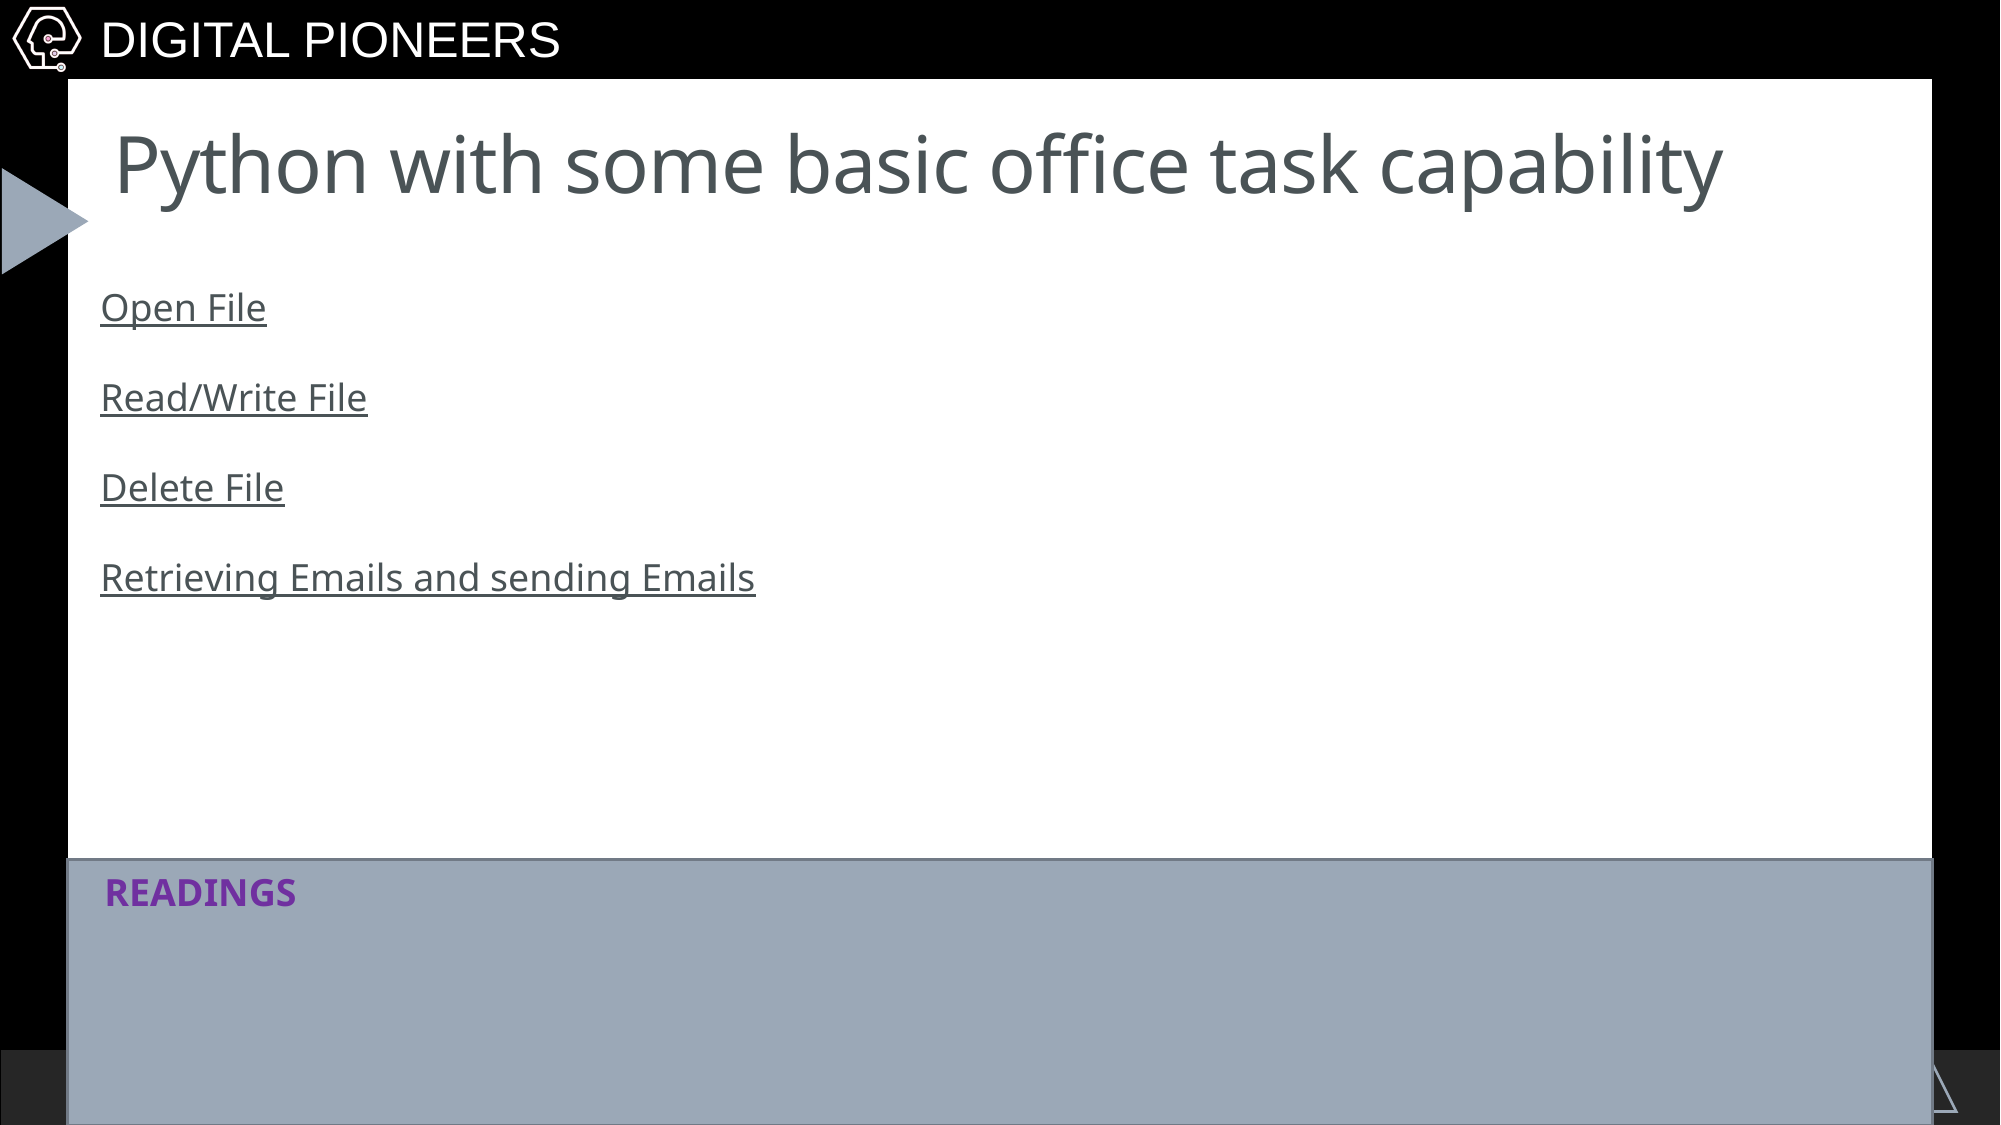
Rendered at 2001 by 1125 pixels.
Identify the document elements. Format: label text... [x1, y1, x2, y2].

text_box READINGS [89, 861, 326, 922]
text_box Open File Read/Write File Delete File Retrieving Emails and sending Emails [85, 276, 1808, 746]
title Python with some basic office task capability [98, 93, 1813, 243]
text_box [68, 860, 1933, 1125]
text_box DIGITAL PIONEERS [85, 0, 596, 76]
picture [7, 5, 85, 73]
